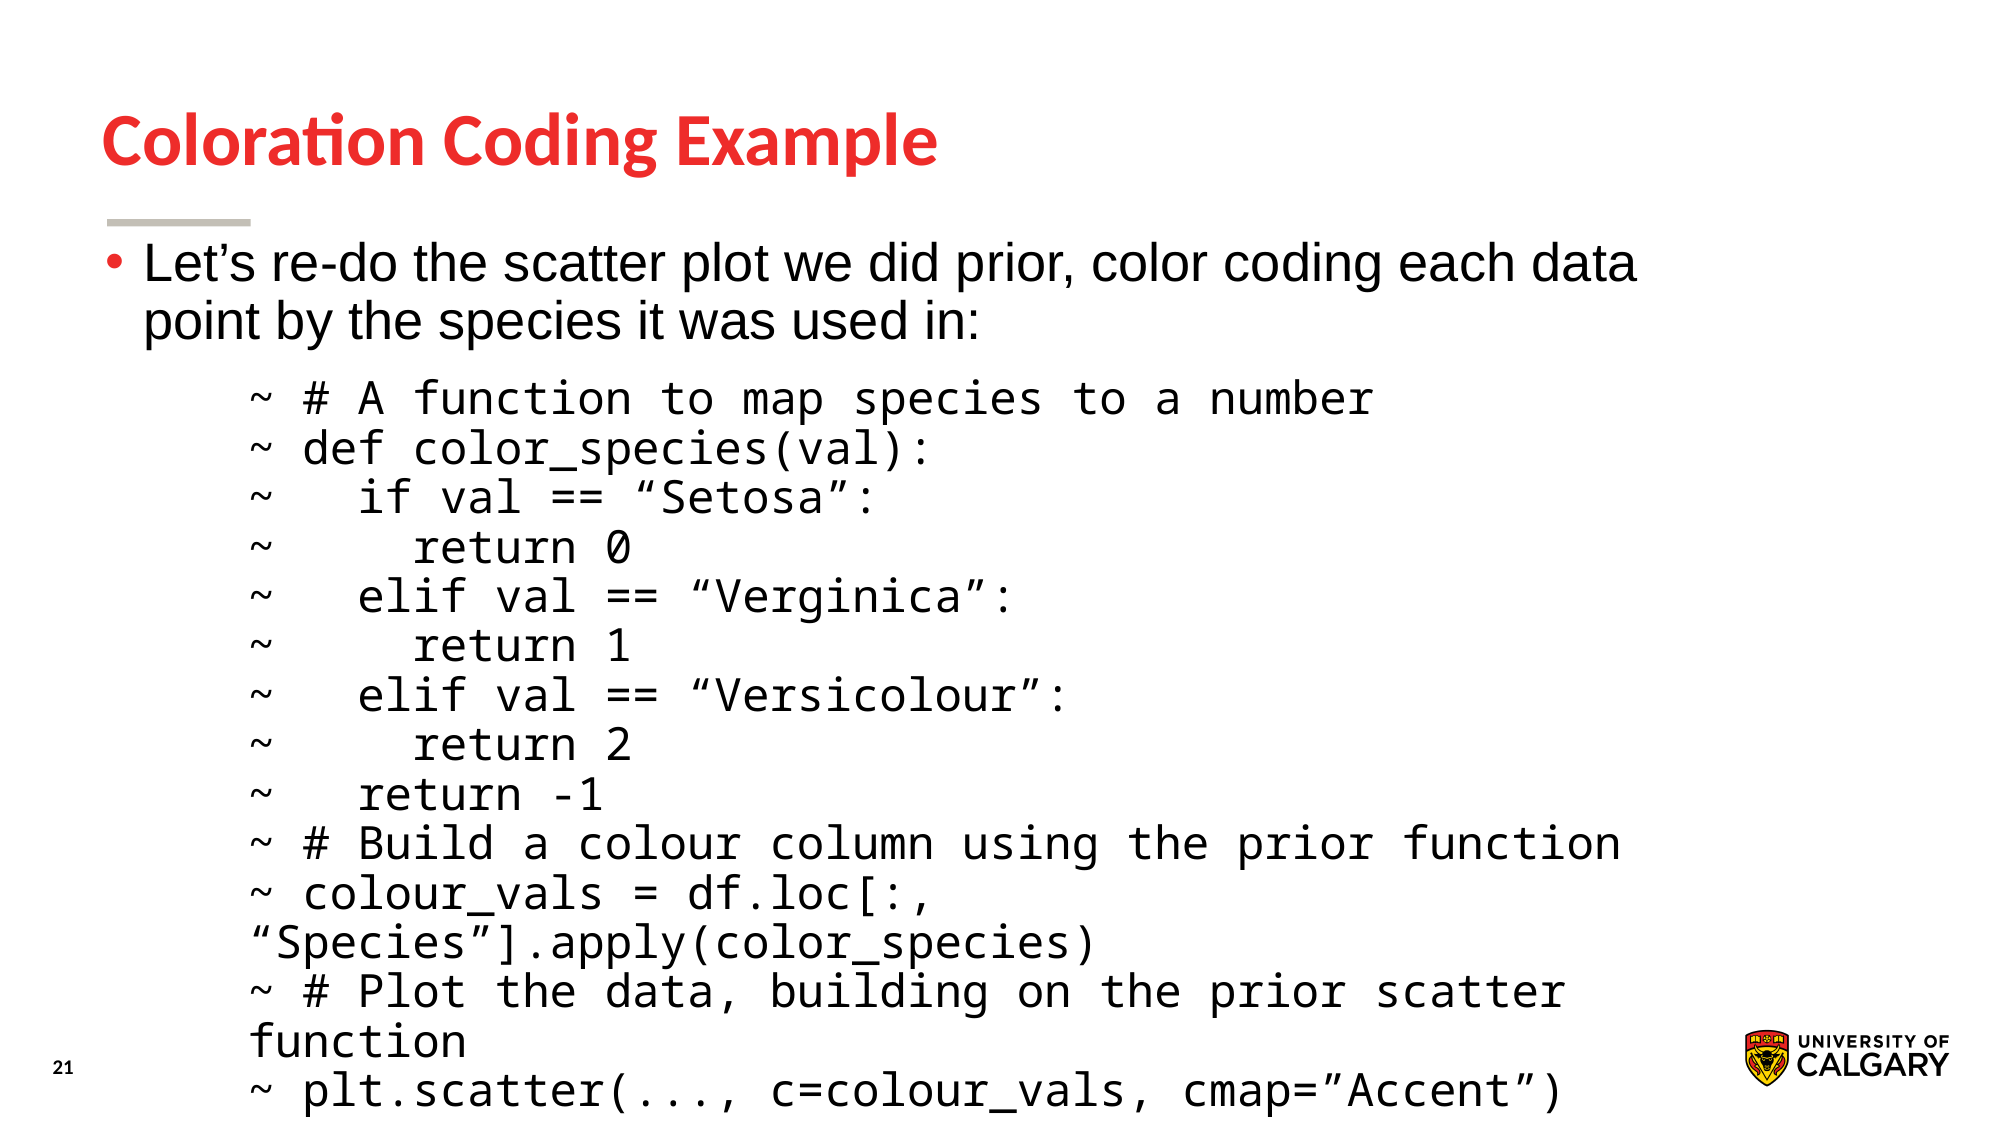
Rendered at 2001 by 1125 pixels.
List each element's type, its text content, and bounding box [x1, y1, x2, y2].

title Coloration Coding Example [87, 60, 1774, 222]
picture [1722, 1012, 1972, 1099]
list Let’s re-do the scatter plot we did prior, color coding each data point by the species it was used in: ~ # A function to map species to a number ~ def color_species(val): ~ if val == “Setosa”: ~ return 0 ~ elif val == “Verginica”: ~ return 1 ~ elif val == “Versicolour”: ~ return 2 ~ return -1 ~ # Build a colour column using the prior function ~ colour_vals = df.loc[:, “Species”].apply(color_species) ~ # Plot the data, building on the prior scatter function ~ plt.scatter(..., c=colour_vals, cmap=”Accent”) [91, 227, 1774, 941]
